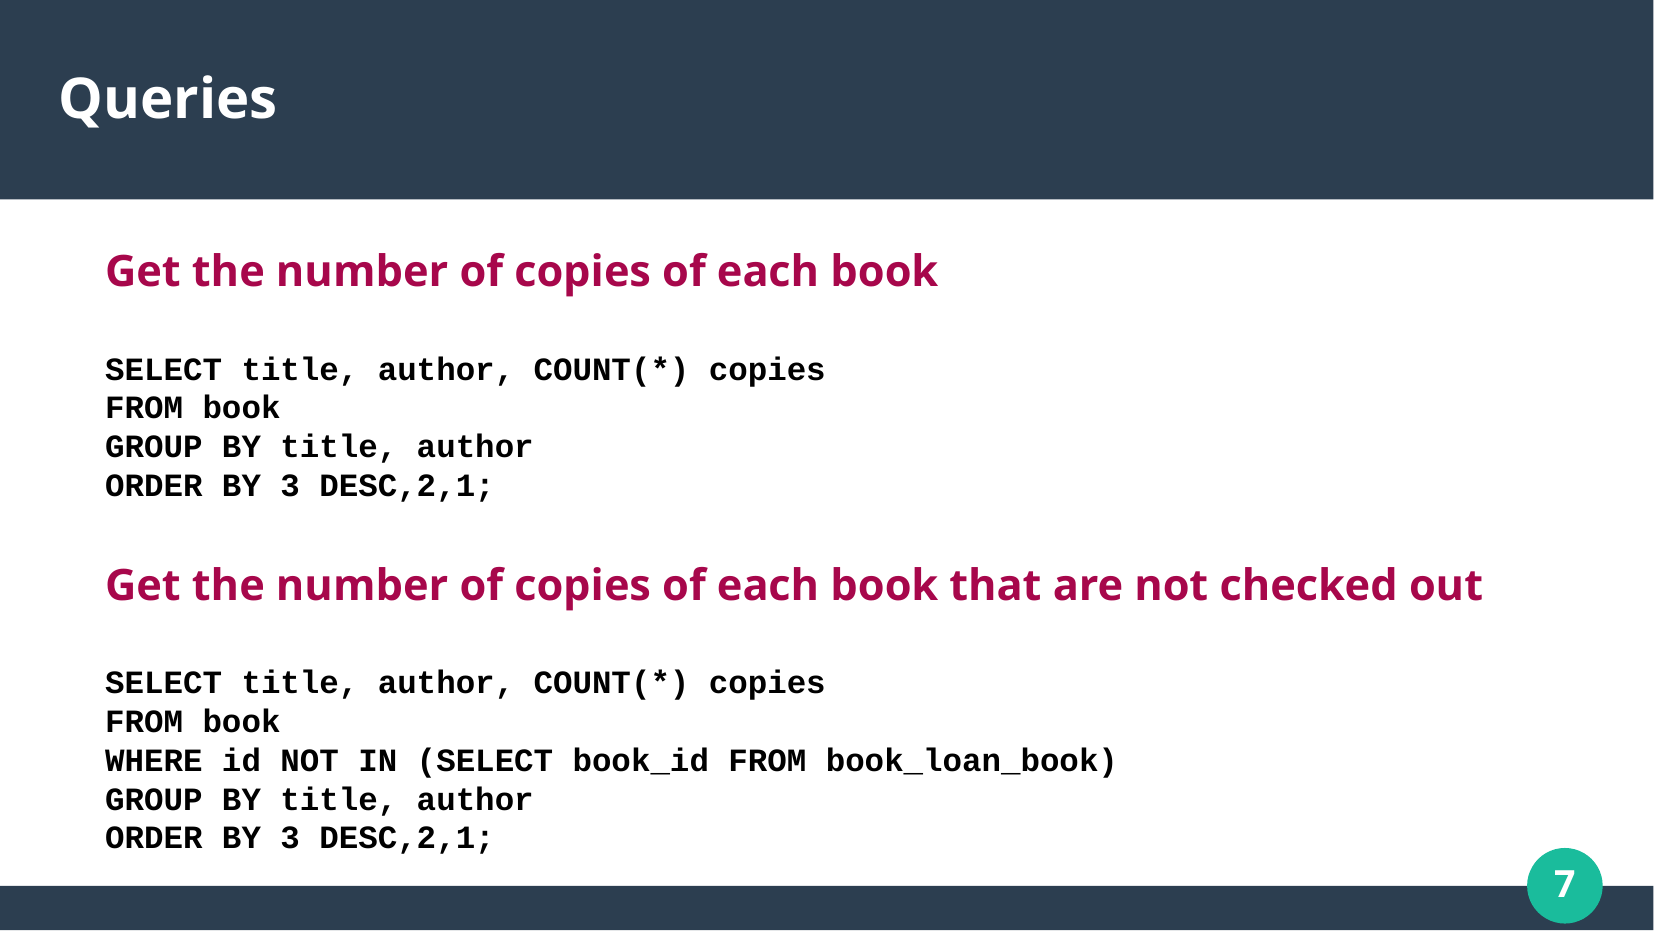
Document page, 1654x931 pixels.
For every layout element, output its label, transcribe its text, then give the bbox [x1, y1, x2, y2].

list Get the number of copies of each book SELECT title, author, COUNT(*) copies FROM book GROUP BY title, author ORDER BY 3 DESC,2,1; Get the number of copies of each book that are not checked out SELECT title, author, COUNT(*) copies FROM book WHERE id NOT IN (SELECT book_id FROM book_loan_book) GROUP BY title, author ORDER BY 3 DESC,2,1; [59, 243, 1595, 864]
title Queries [59, 37, 1595, 155]
